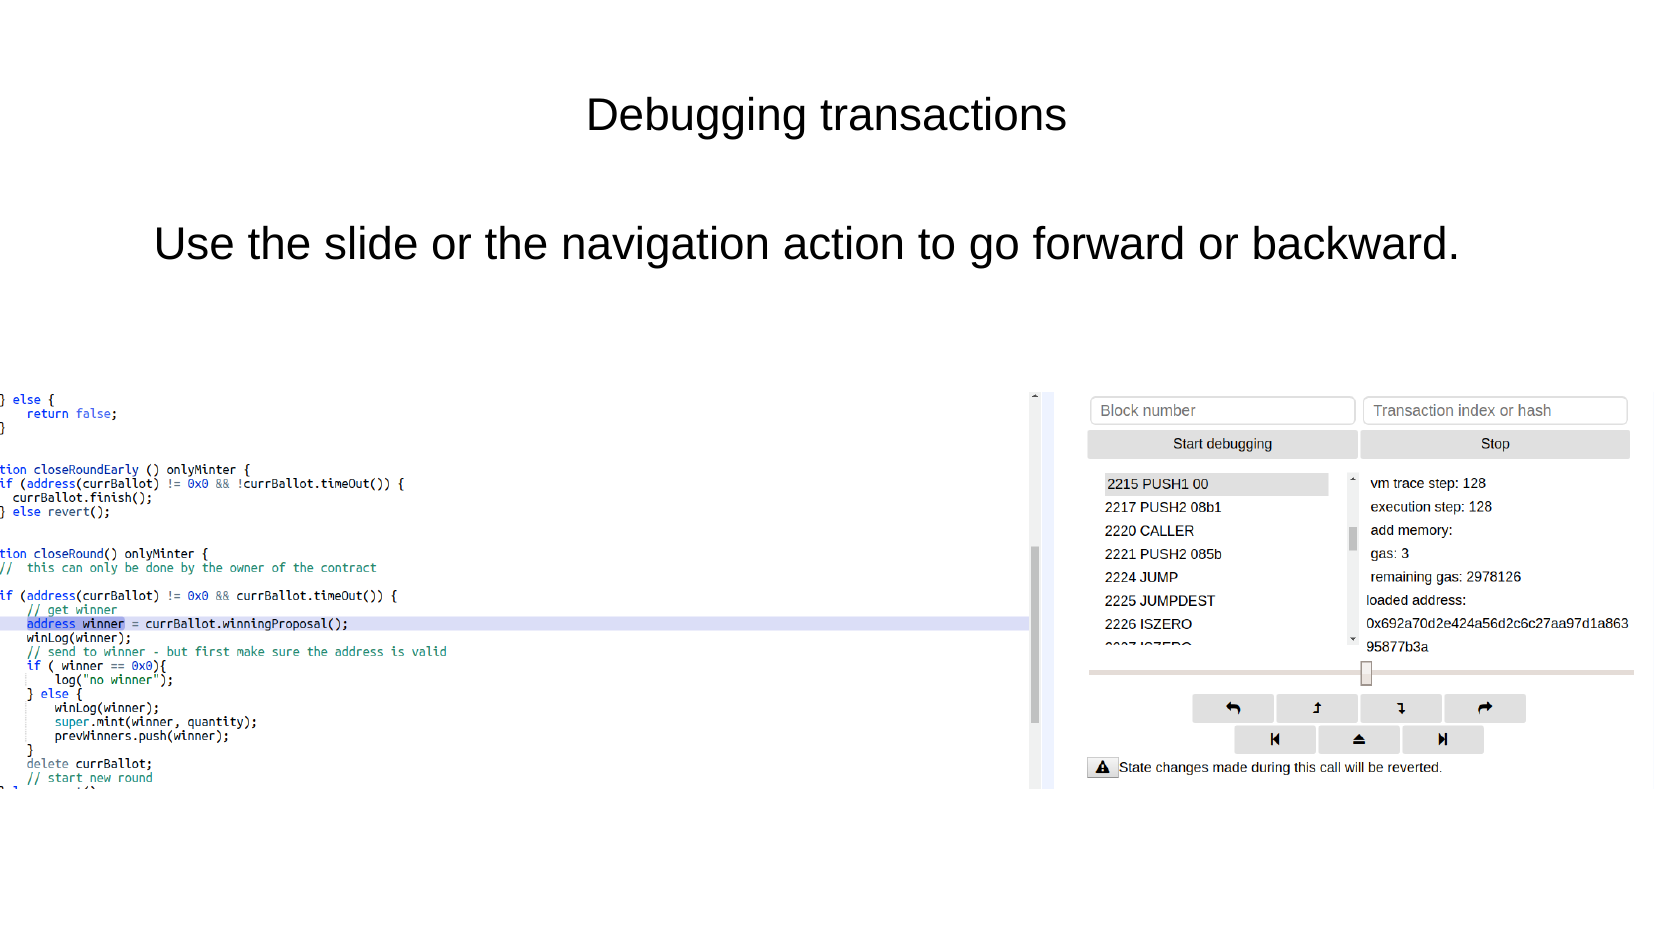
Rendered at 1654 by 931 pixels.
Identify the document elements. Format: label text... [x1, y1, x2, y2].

title Debugging transactions [82, 37, 1571, 193]
list Use the slide or the navigation action to go forward or backward. [82, 217, 1571, 392]
picture [0, 392, 1654, 789]
